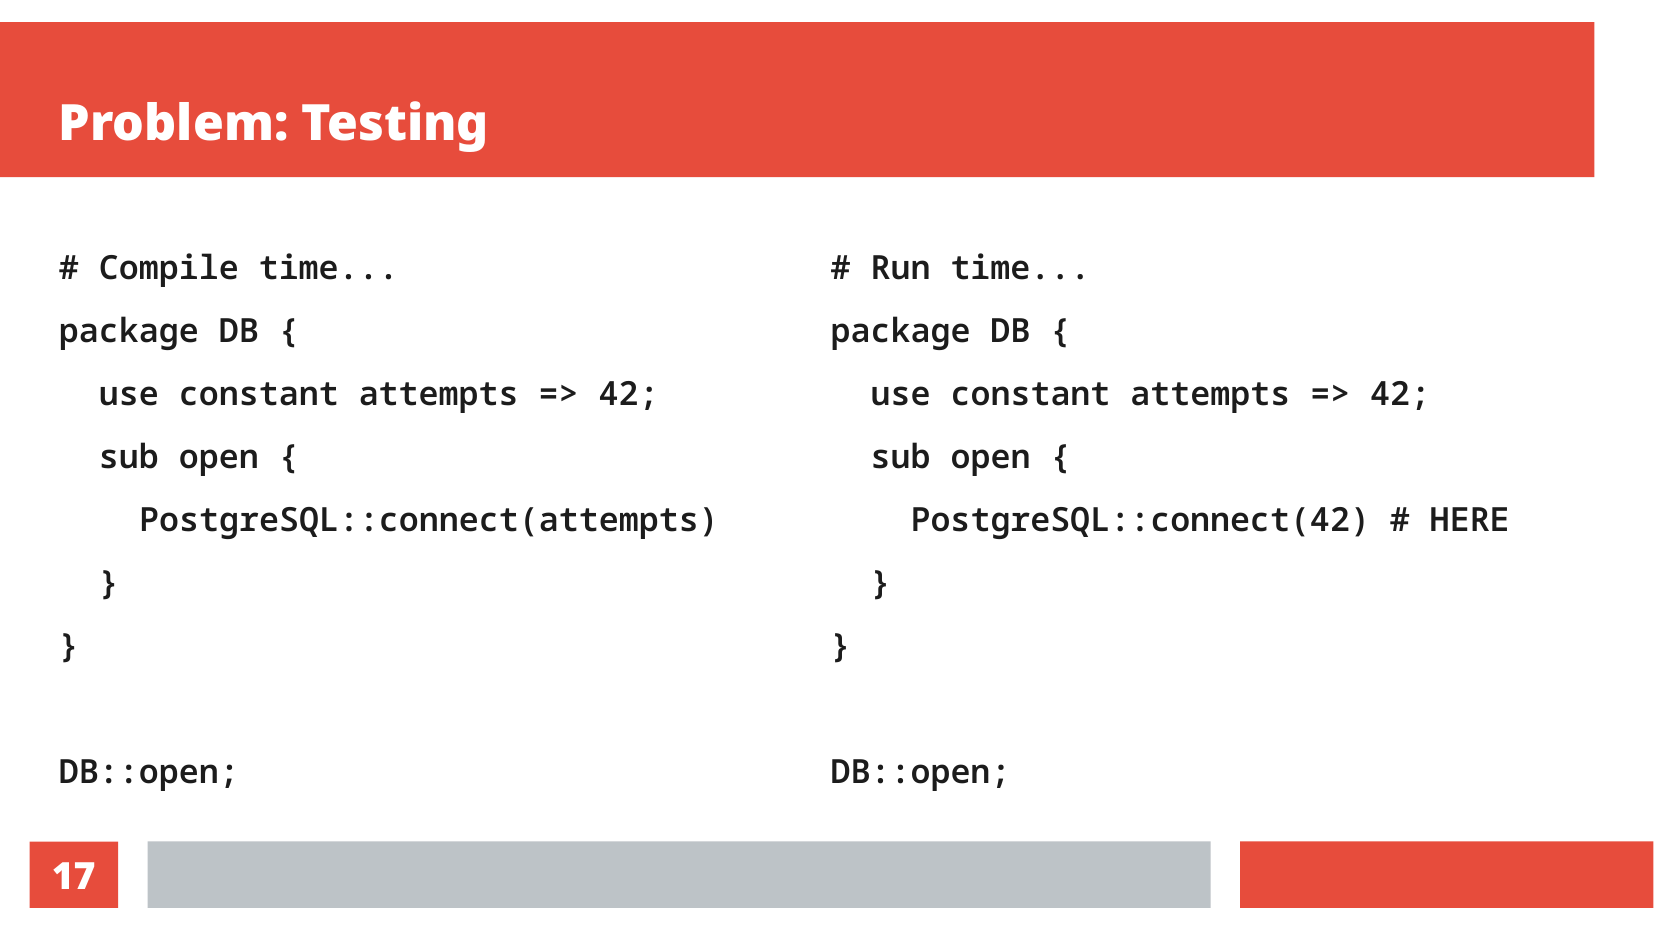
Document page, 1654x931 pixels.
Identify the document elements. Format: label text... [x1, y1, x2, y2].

list # Run time... package DB { use constant attempts => 42; sub open { PostgreSQL::connect(42) # HERE } } DB::open; [830, 243, 1566, 820]
title Problem: Testing [59, 44, 1595, 156]
list # Compile time... package DB { use constant attempts => 42; sub open { PostgreSQL::connect(attempts) } } DB::open; [59, 243, 794, 820]
